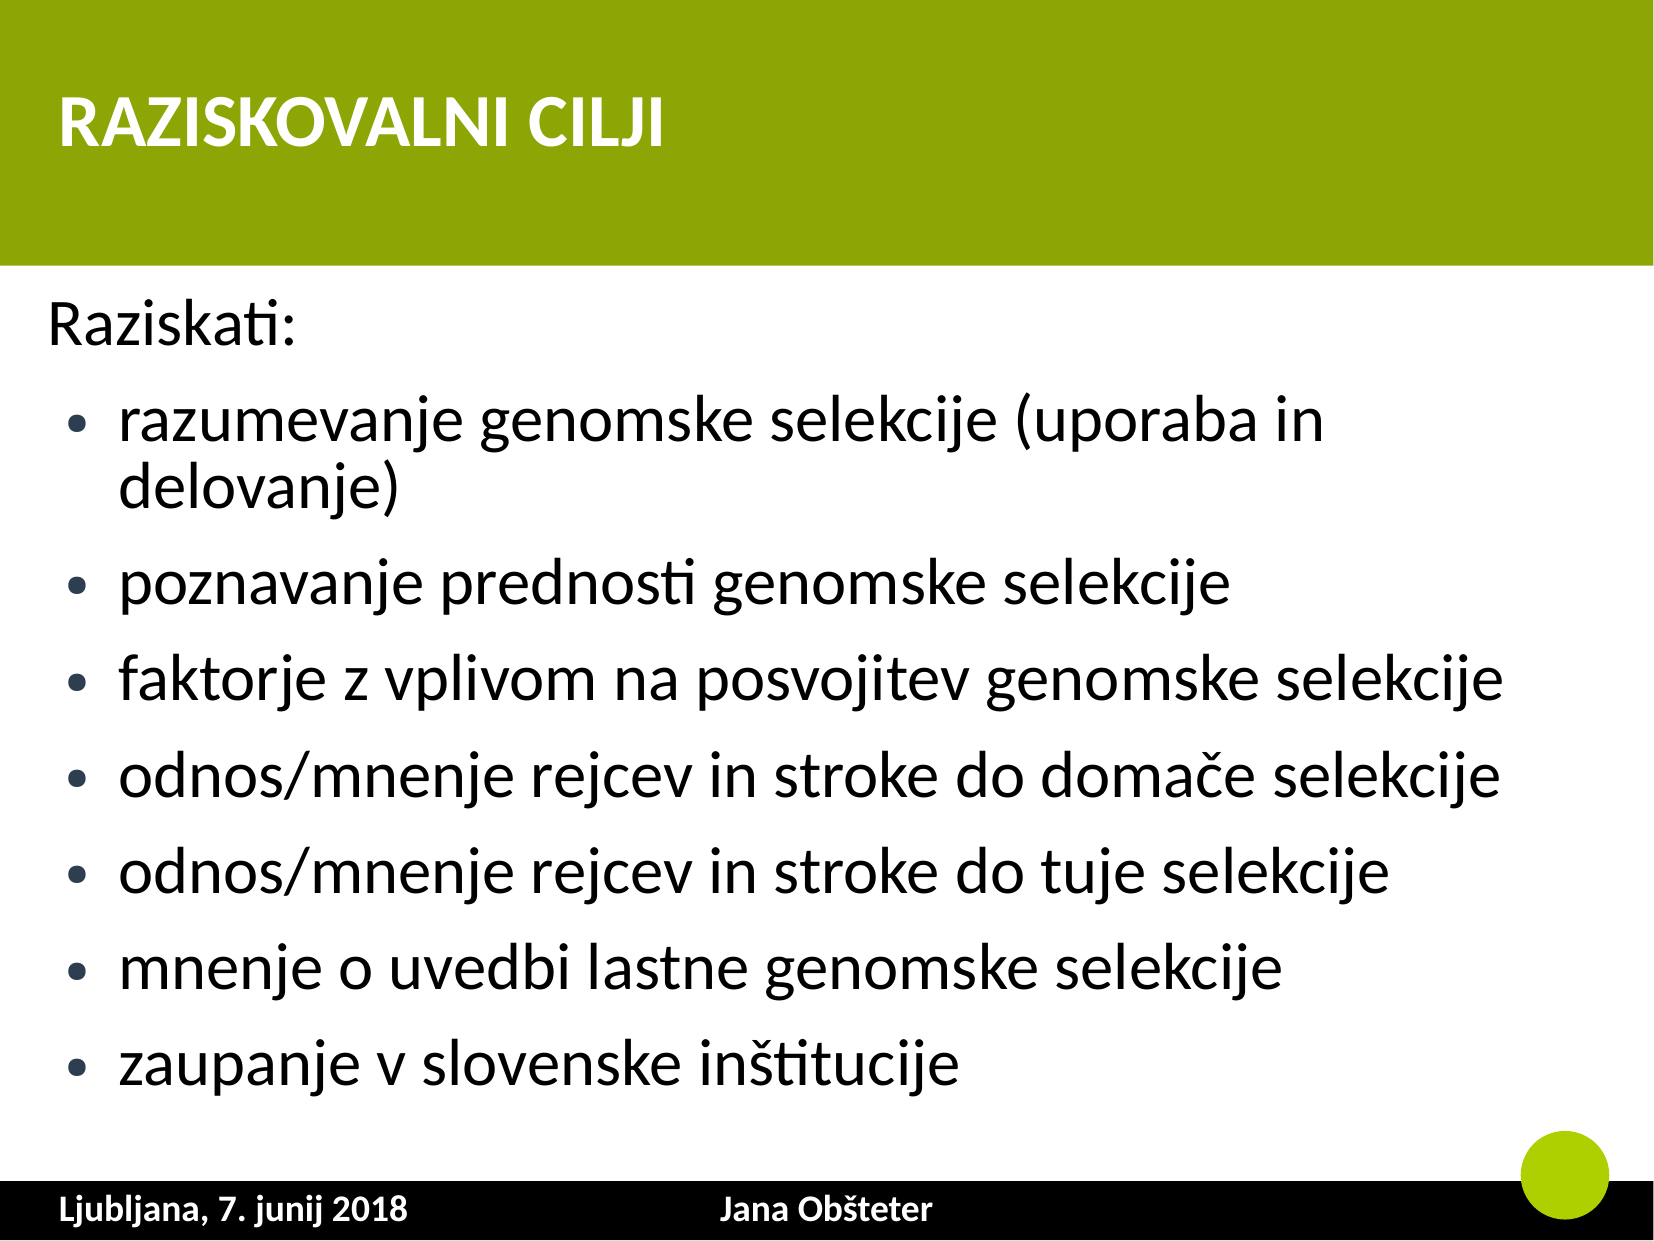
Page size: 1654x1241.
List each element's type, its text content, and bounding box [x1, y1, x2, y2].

list Raziskati: razumevanje genomske selekcije (uporaba in delovanje) poznavanje prednosti genomske selekcije faktorje z vplivom na posvojitev genomske selekcije odnos/mnenje rejcev in stroke do domače selekcije odnos/mnenje rejcev in stroke do tuje selekcije mnenje o uvedbi lastne genomske selekcije zaupanje v slovenske inštitucije [47, 295, 1583, 1123]
title RAZISKOVALNI CILJI [59, 49, 1595, 207]
